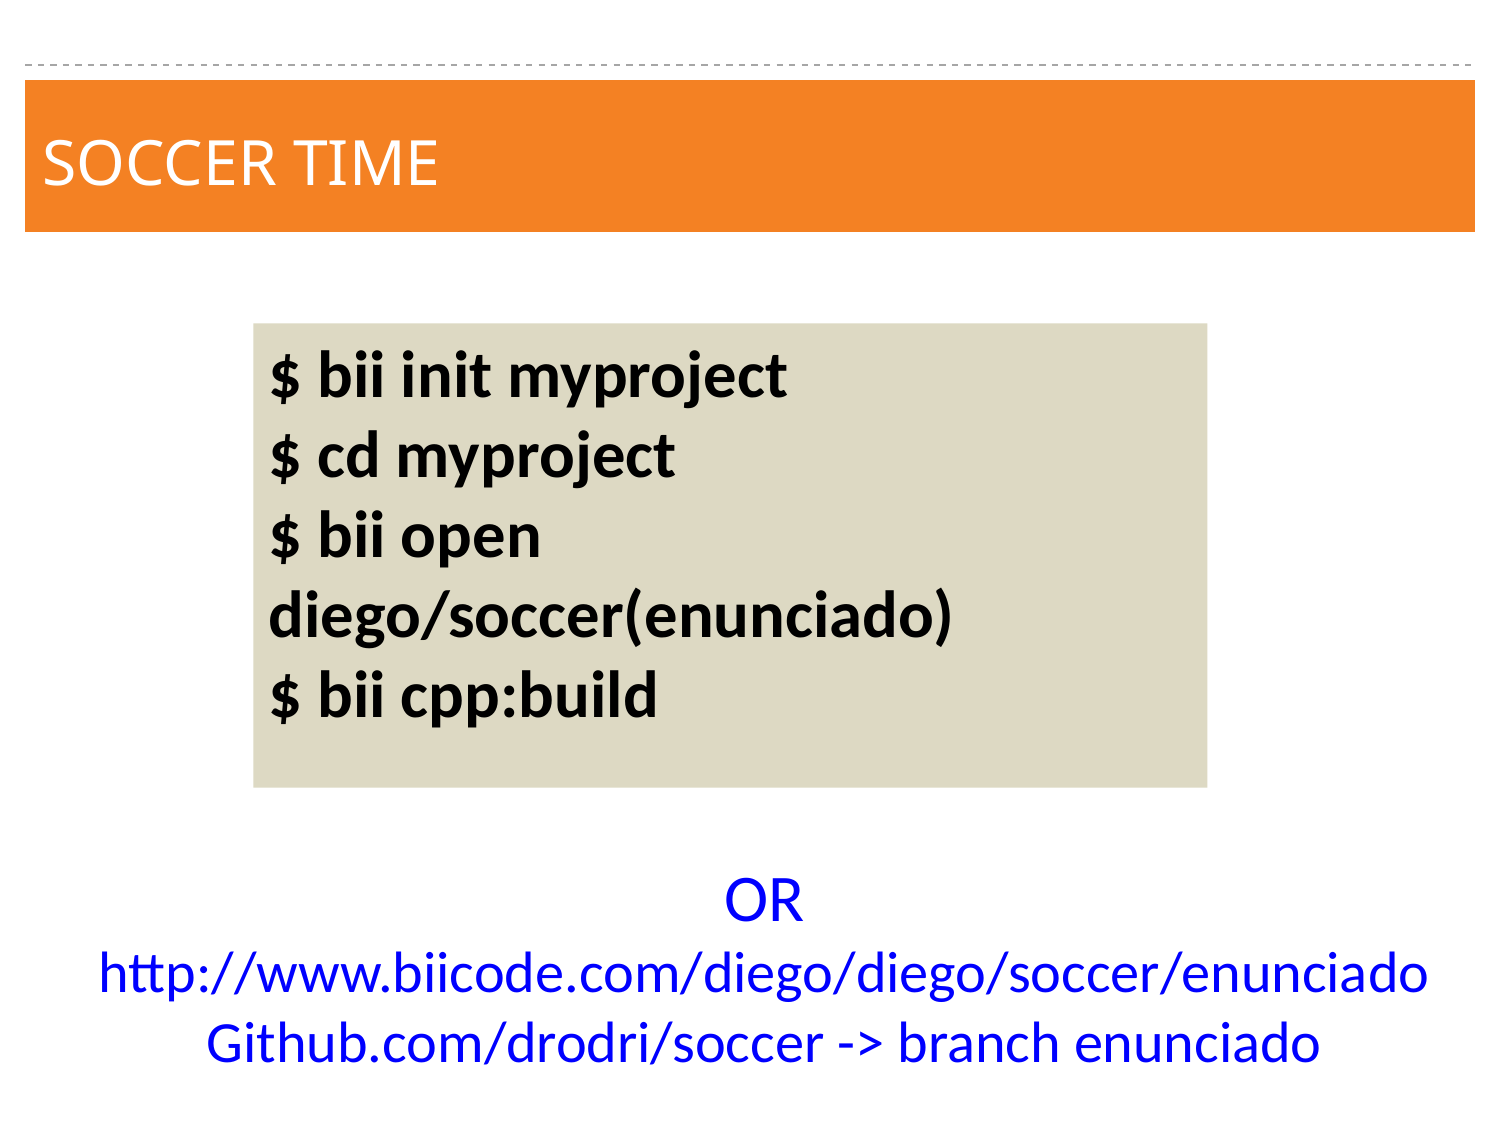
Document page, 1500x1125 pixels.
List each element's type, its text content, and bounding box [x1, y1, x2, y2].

text_box SOCCER TIME [27, 108, 1473, 231]
text_box [25, 80, 1475, 232]
text_box OR http://www.biicode.com/diego/diego/soccer/enunciado Github.com/drodri/soccer -> branch enunciado [84, 847, 1445, 1082]
text_box $ bii init myproject $ cd myproject $ bii open diego/soccer(enunciado) $ bii cpp:build [253, 323, 1208, 788]
